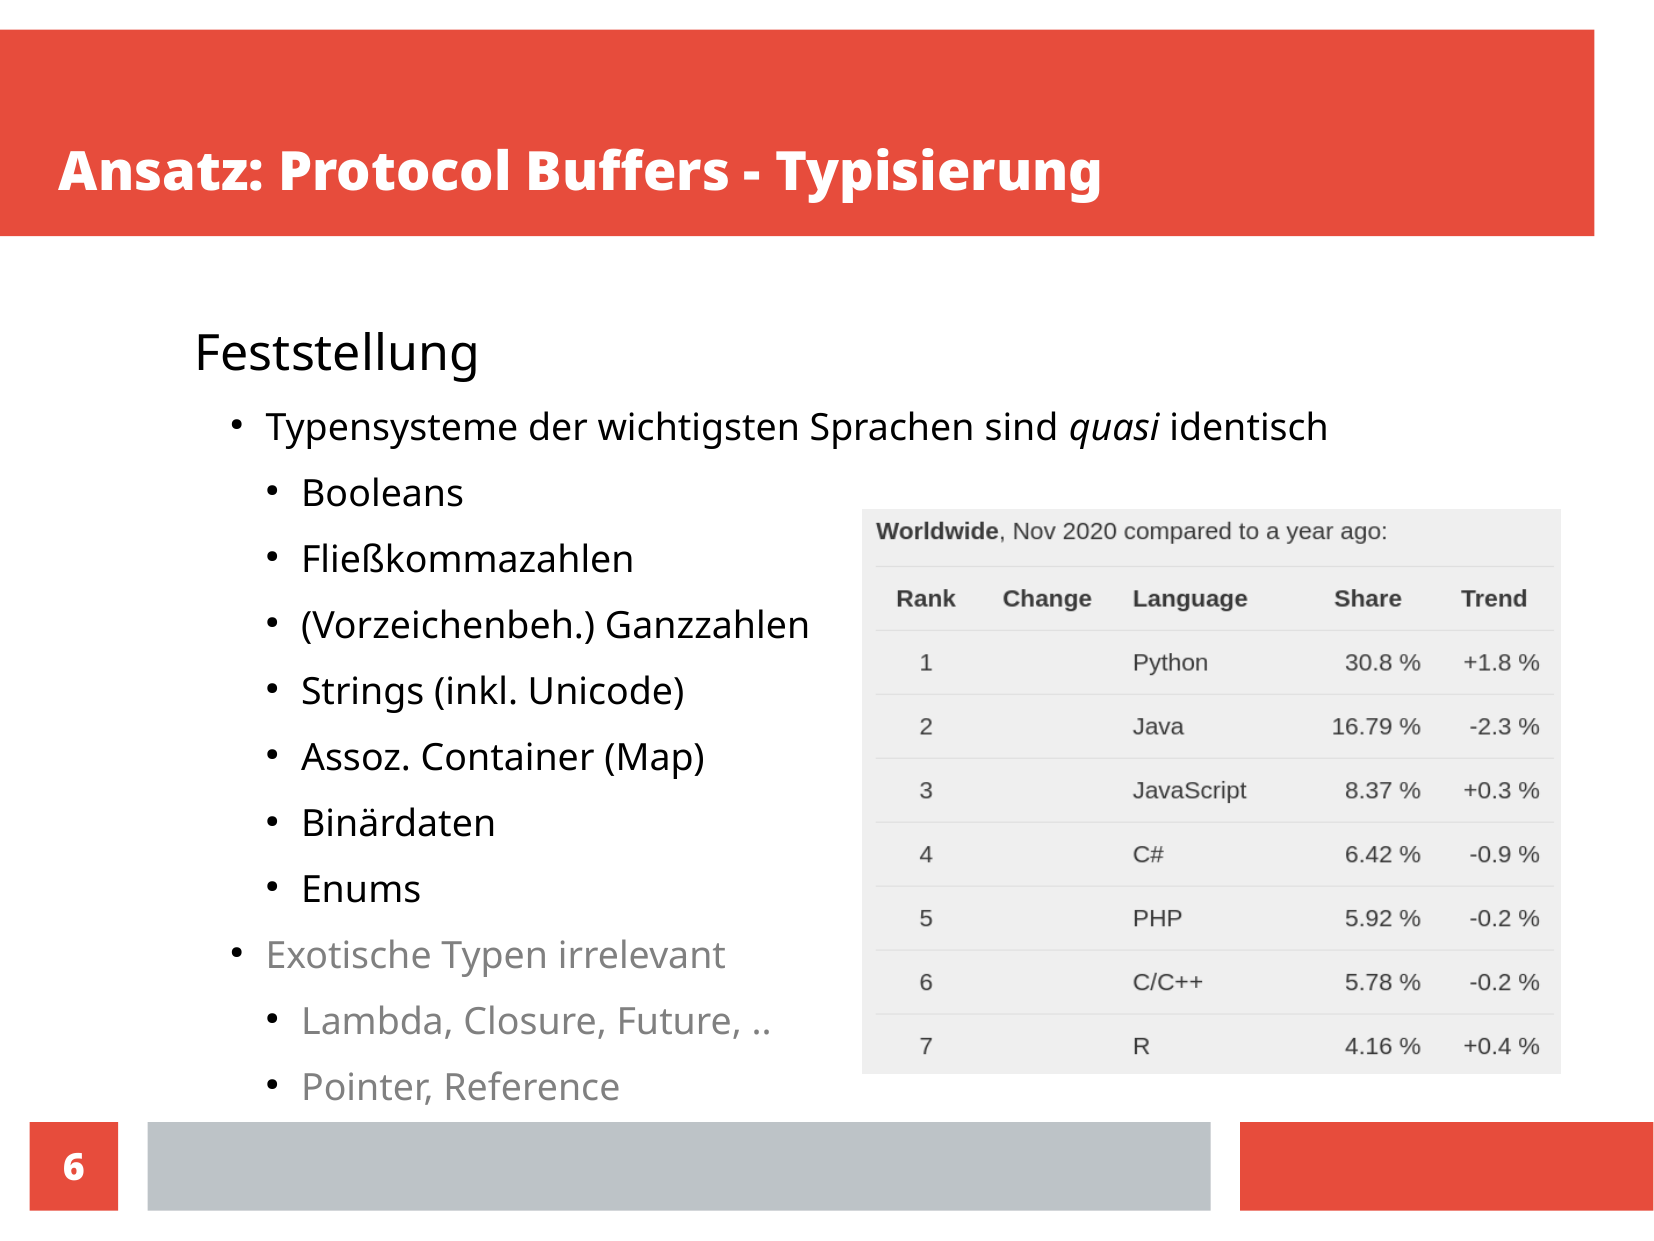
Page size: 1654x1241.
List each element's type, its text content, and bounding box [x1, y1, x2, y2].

text_box Feststellung Typensysteme der wichtigsten Sprachen sind quasi identisch Booleans Fließkommazahlen (Vorzeichenbeh.) Ganzzahlen Strings (inkl. Unicode) Assoz. Container (Map) Binärdaten Enums Exotische Typen irrelevant Lambda, Closure, Future, .. Pointer, Reference [180, 309, 1471, 1120]
title Ansatz: Protocol Buffers - Typisierung [59, 59, 1595, 207]
picture [862, 509, 1561, 1074]
